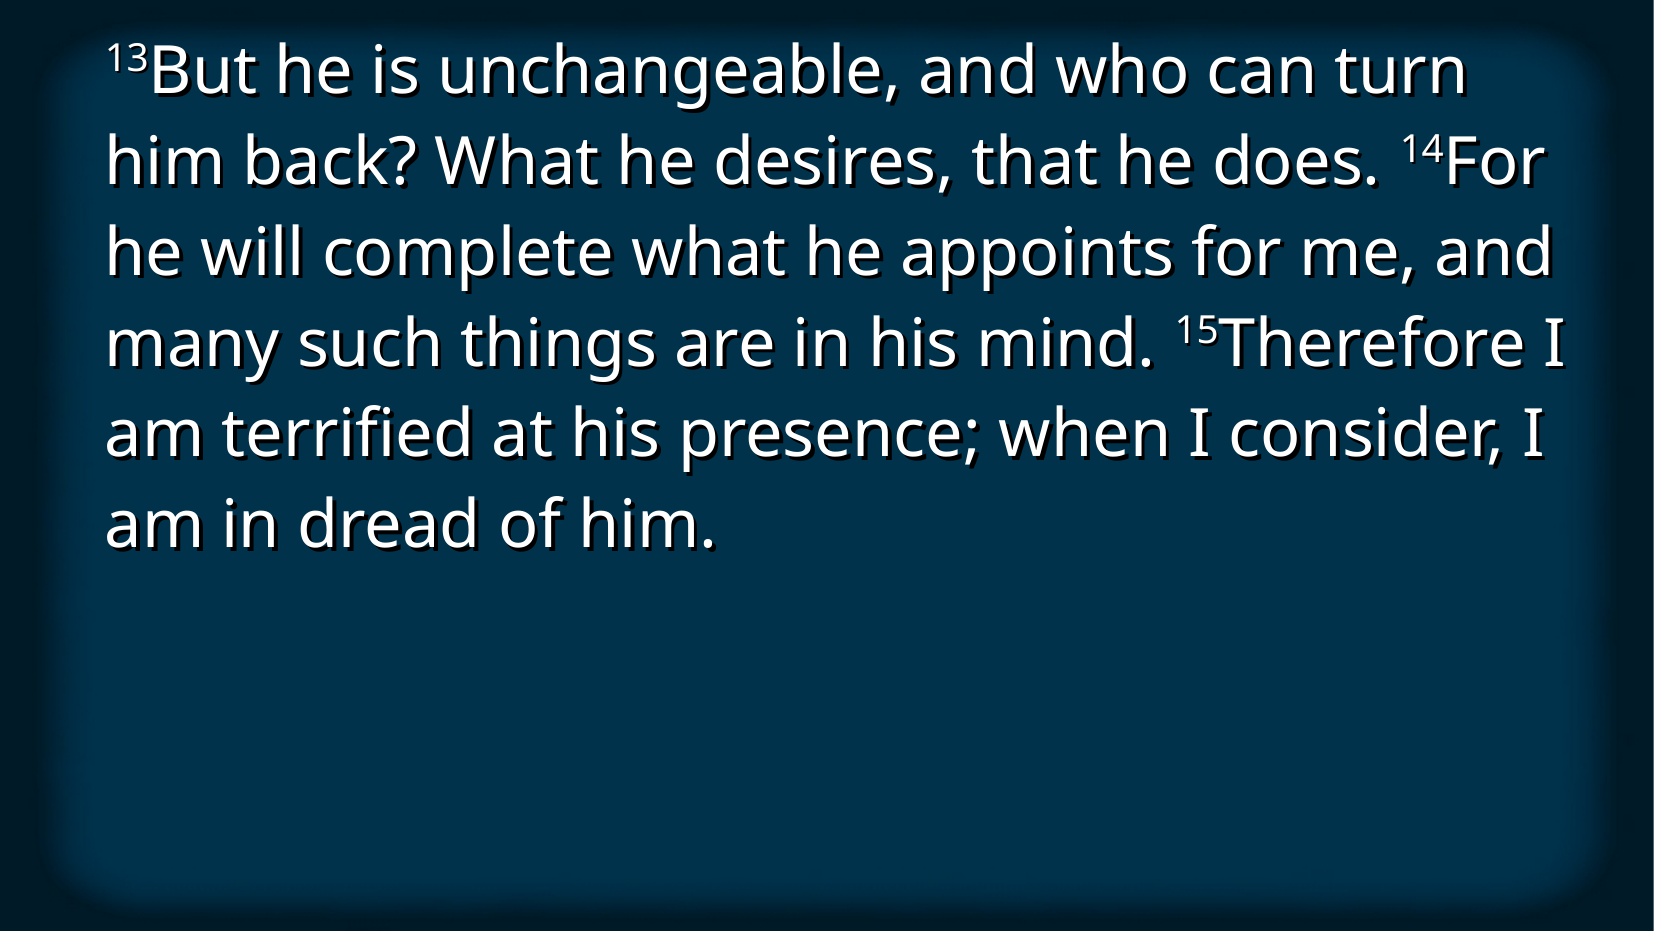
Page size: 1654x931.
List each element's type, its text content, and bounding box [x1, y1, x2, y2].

picture [0, 0, 1654, 931]
text_box 13But he is unchangeable, and who can turn him back? What he desires, that he does. 14For he will complete what he appoints for me, and many such things are in his mind. 15Therefore I am terrified at his presence; when I consider, I am in dread of him. [90, 15, 1591, 563]
